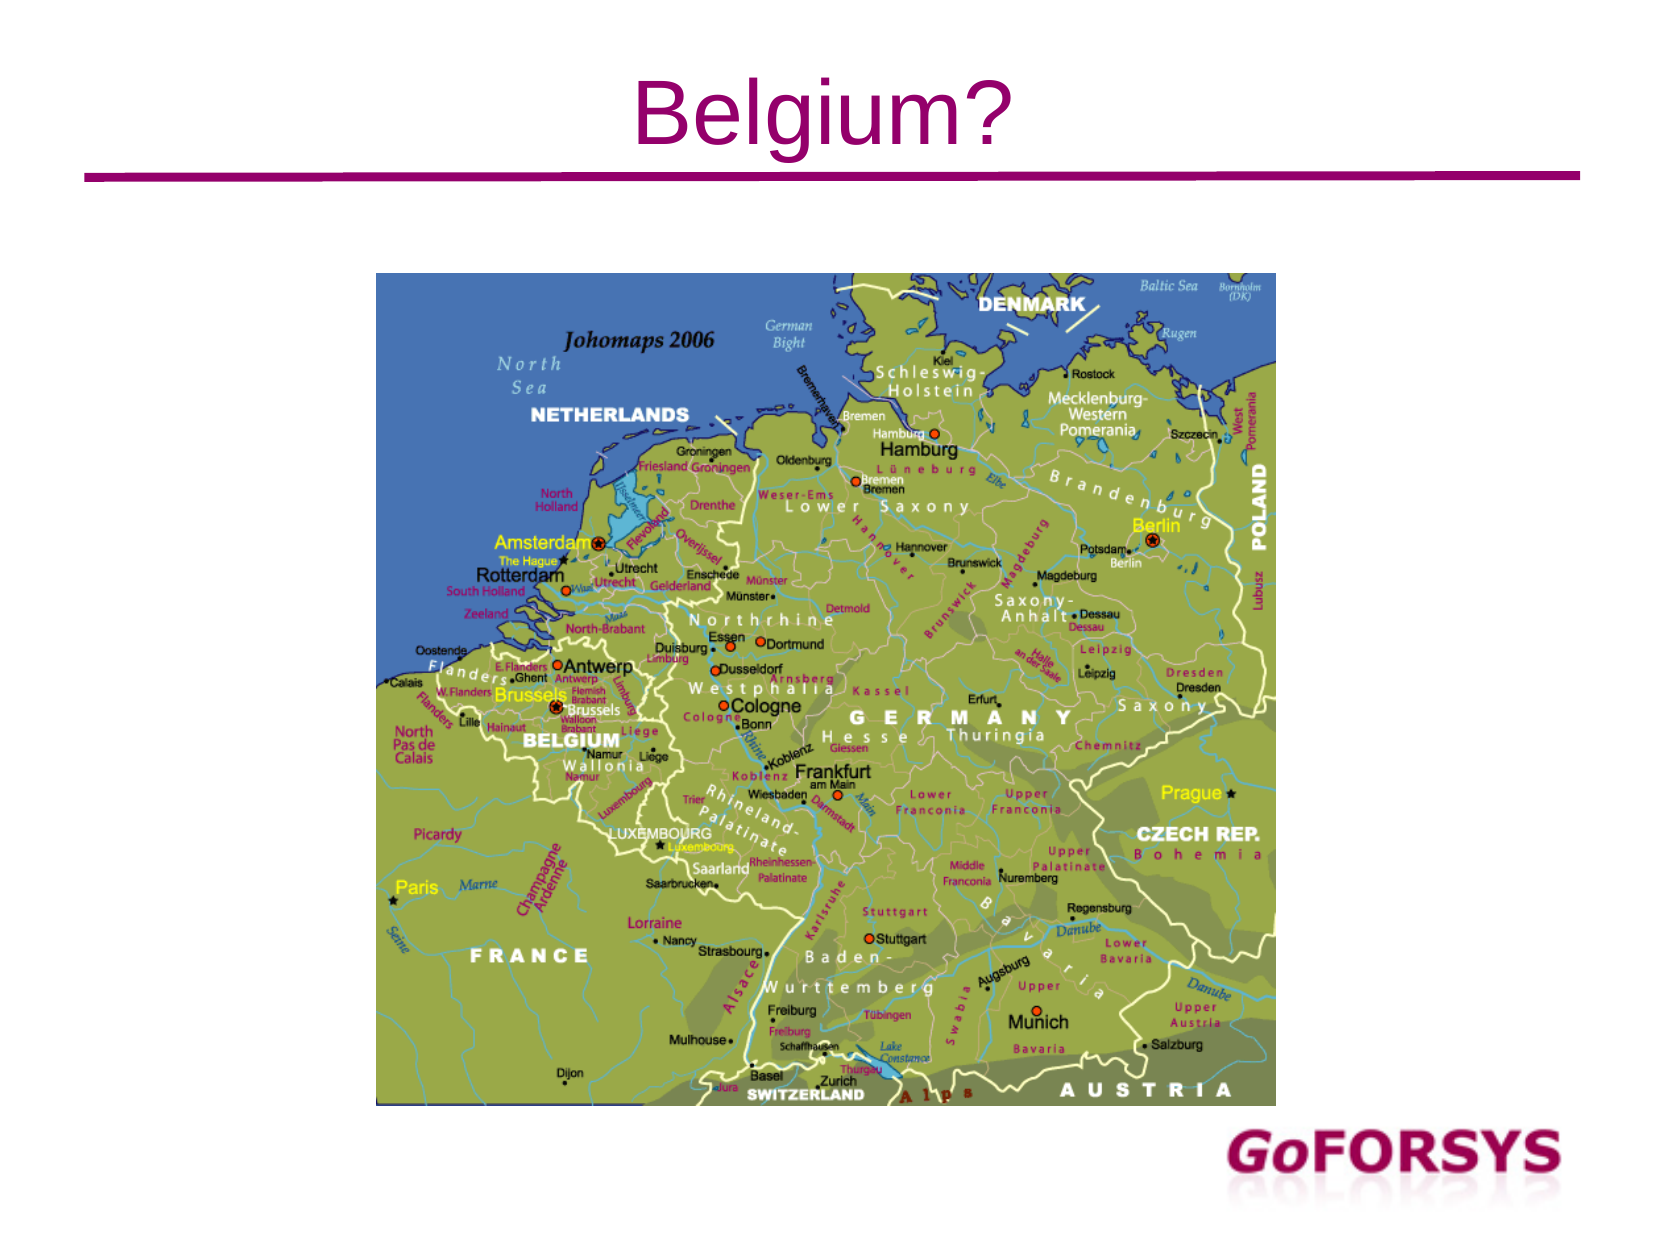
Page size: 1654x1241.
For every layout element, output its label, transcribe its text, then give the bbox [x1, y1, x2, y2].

title Belgium? [75, 56, 1571, 170]
picture [376, 273, 1276, 1106]
picture [1211, 1115, 1574, 1241]
